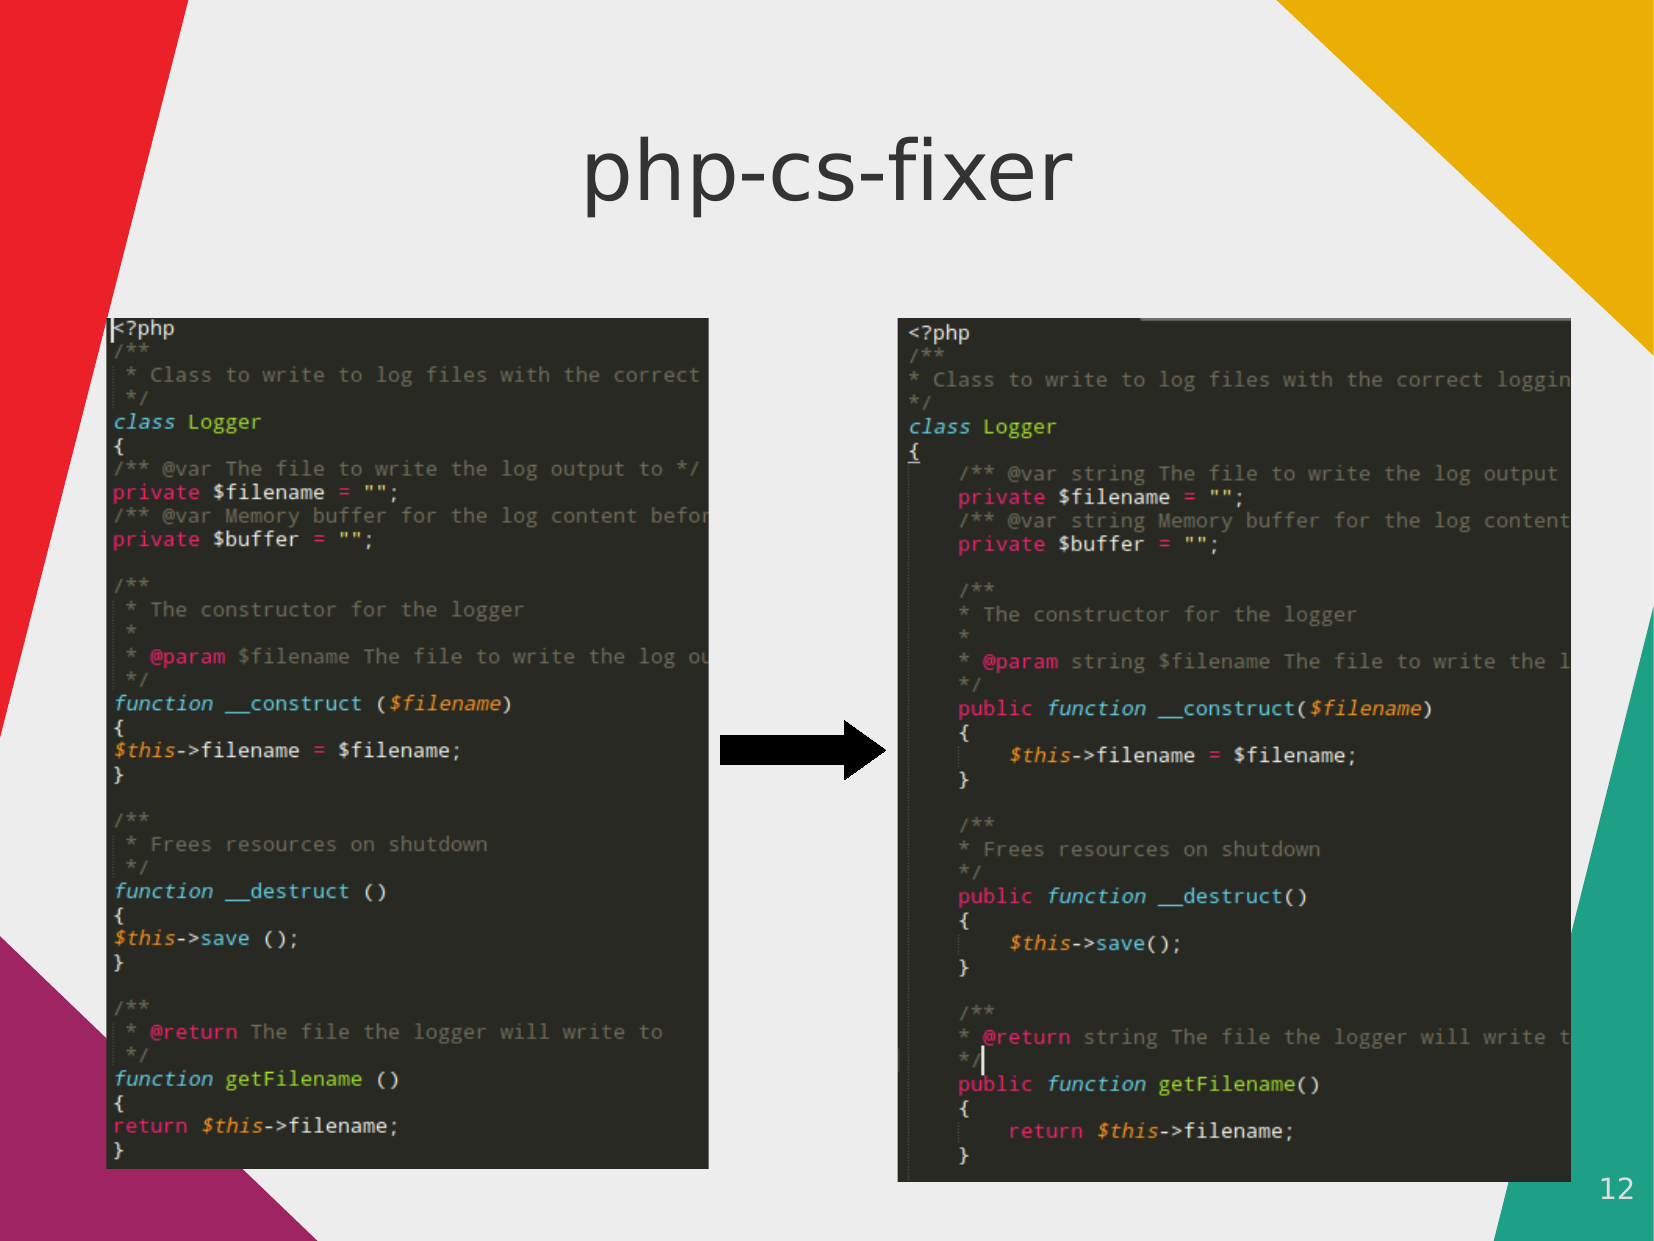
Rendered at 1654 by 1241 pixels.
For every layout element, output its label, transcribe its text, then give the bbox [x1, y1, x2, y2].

picture [897, 318, 1571, 1182]
title php-cs-fixer [114, 73, 1539, 271]
text_box [720, 720, 886, 780]
picture [106, 318, 709, 1169]
